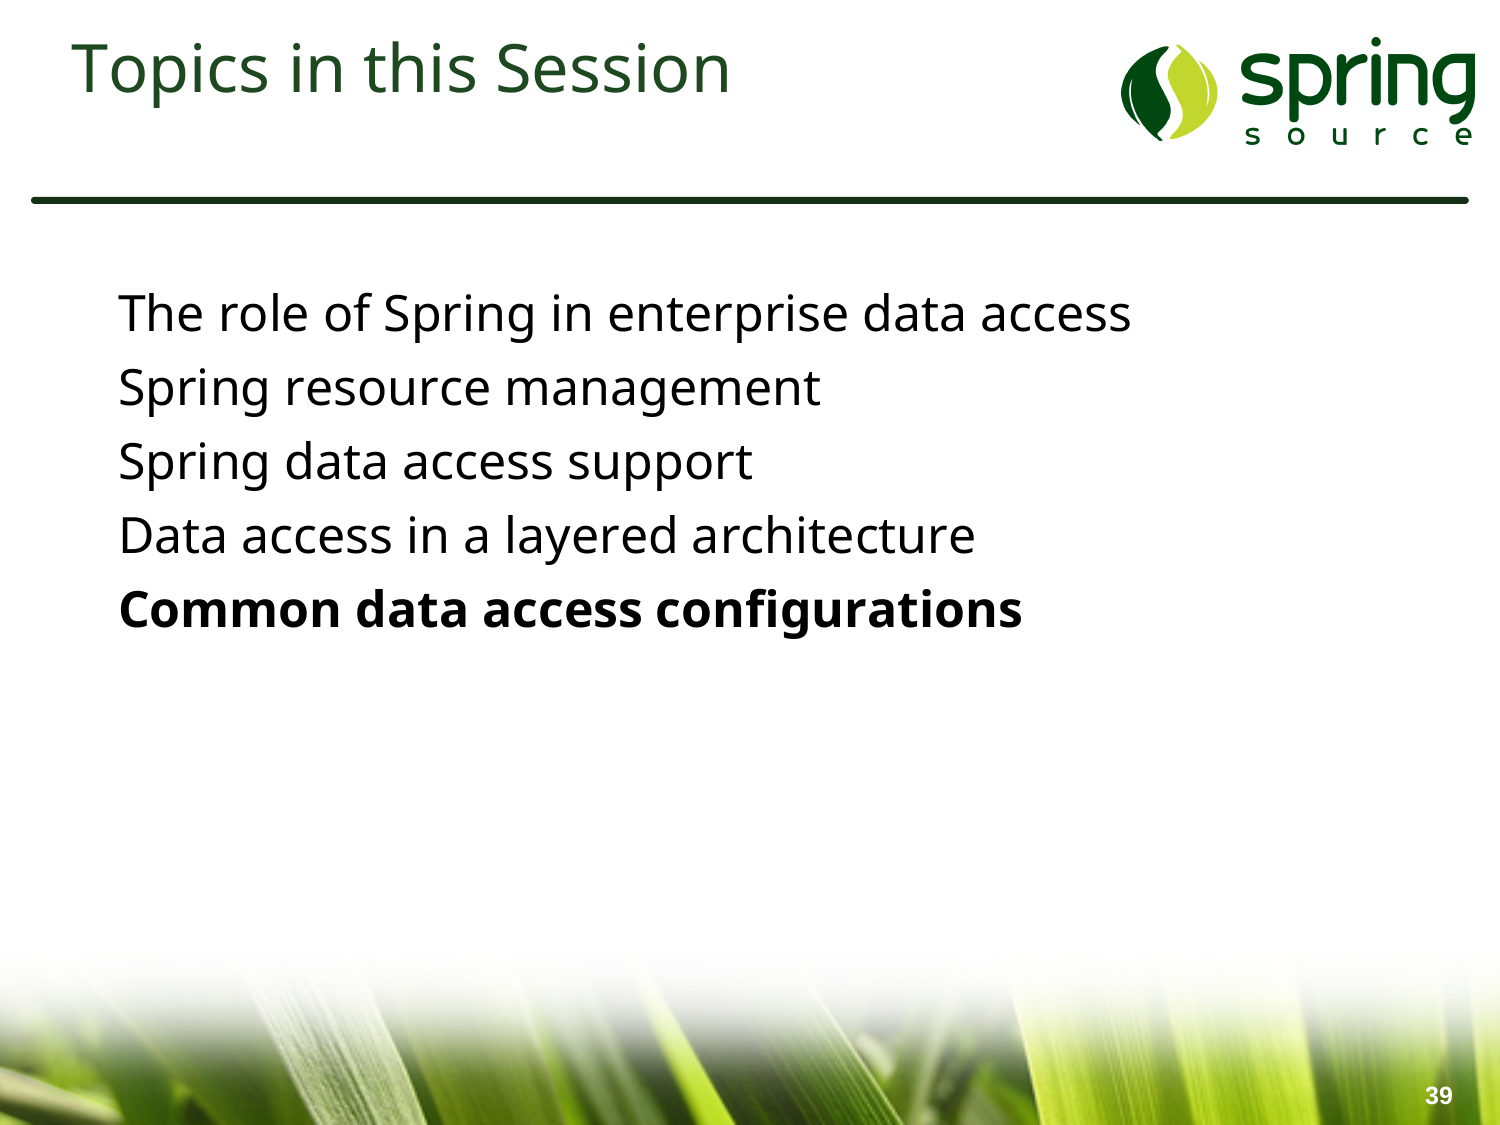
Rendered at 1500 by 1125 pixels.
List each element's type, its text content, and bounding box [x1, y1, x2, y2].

title Topics in this Session [56, 13, 1089, 176]
list The role of Spring in enterprise data access Spring resource management Spring data access support Data access in a layered architecture Common data access configurations [103, 275, 1394, 938]
picture [1121, 37, 1475, 145]
picture [0, 944, 1500, 1125]
